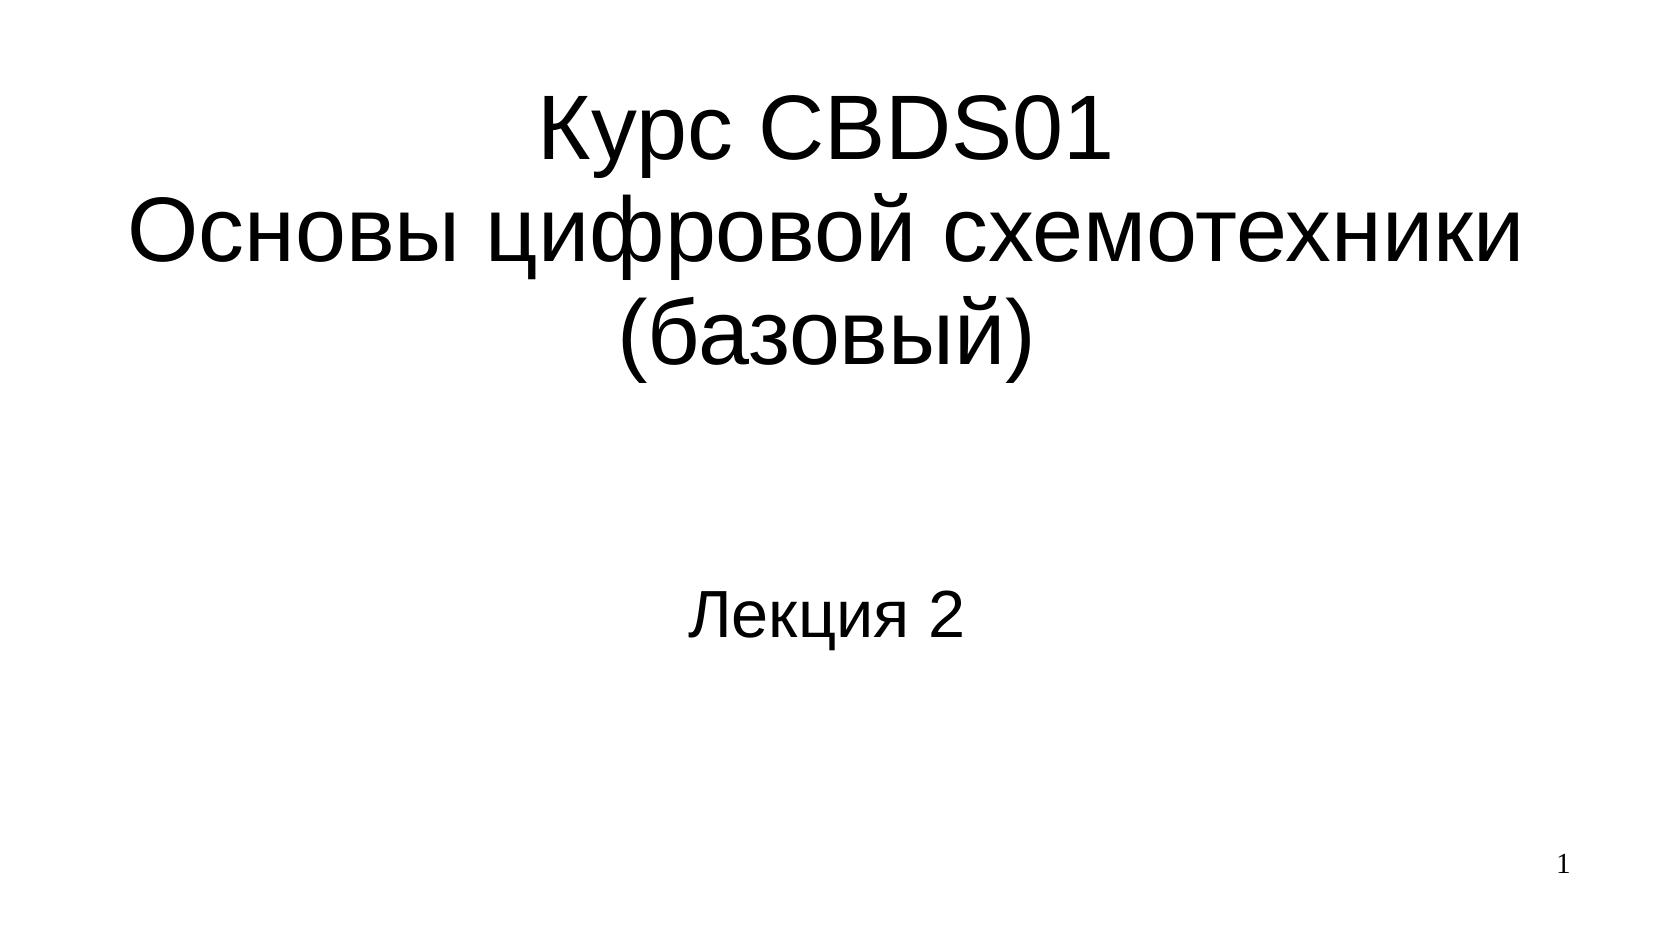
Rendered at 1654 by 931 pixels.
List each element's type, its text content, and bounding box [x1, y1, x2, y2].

title Курс СBDS01 Основы цифровой схемотехники (базовый) [82, 76, 1571, 384]
text_box Лекция 2 [82, 472, 1571, 758]
